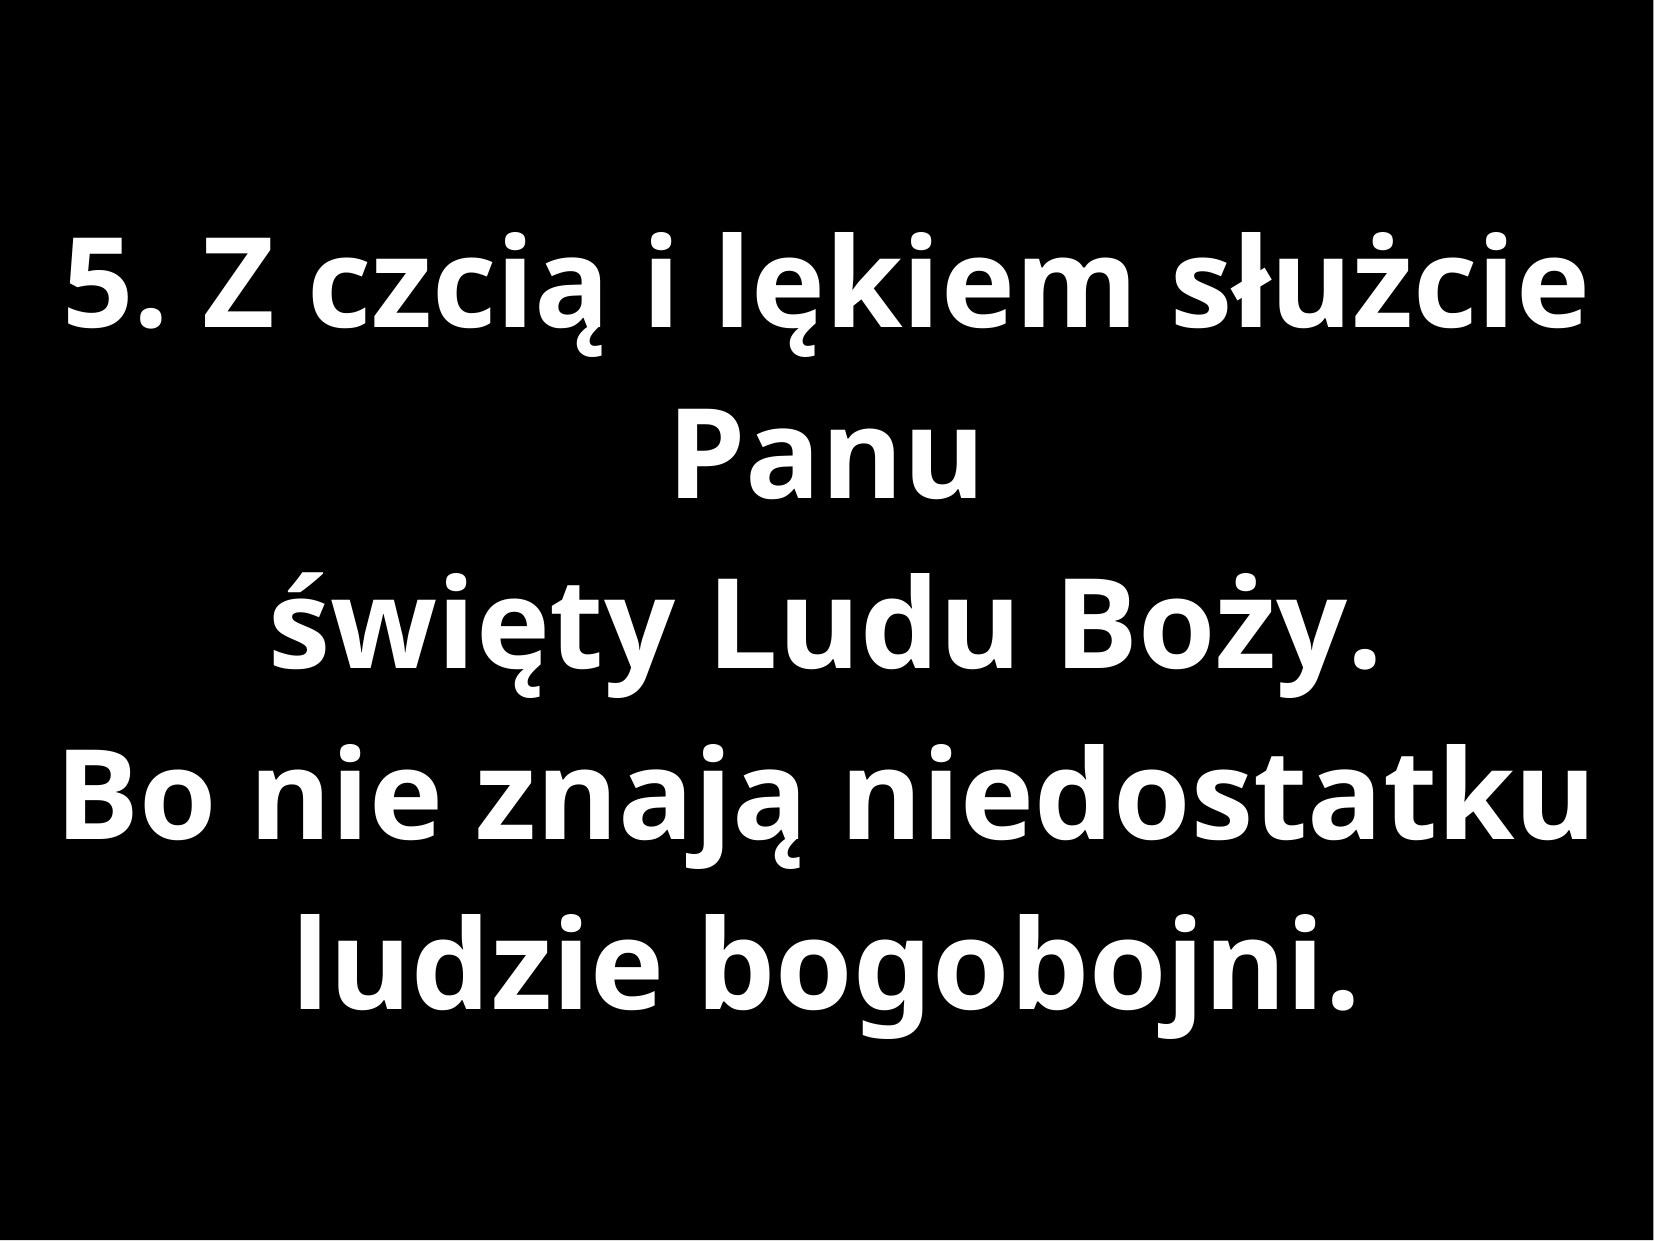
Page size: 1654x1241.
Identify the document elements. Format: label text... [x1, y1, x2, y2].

title 5. Z czcią i lękiem służcie Panu święty Ludu Boży. Bo nie znają niedostatku ludzie bogobojni. [0, 0, 1654, 1241]
